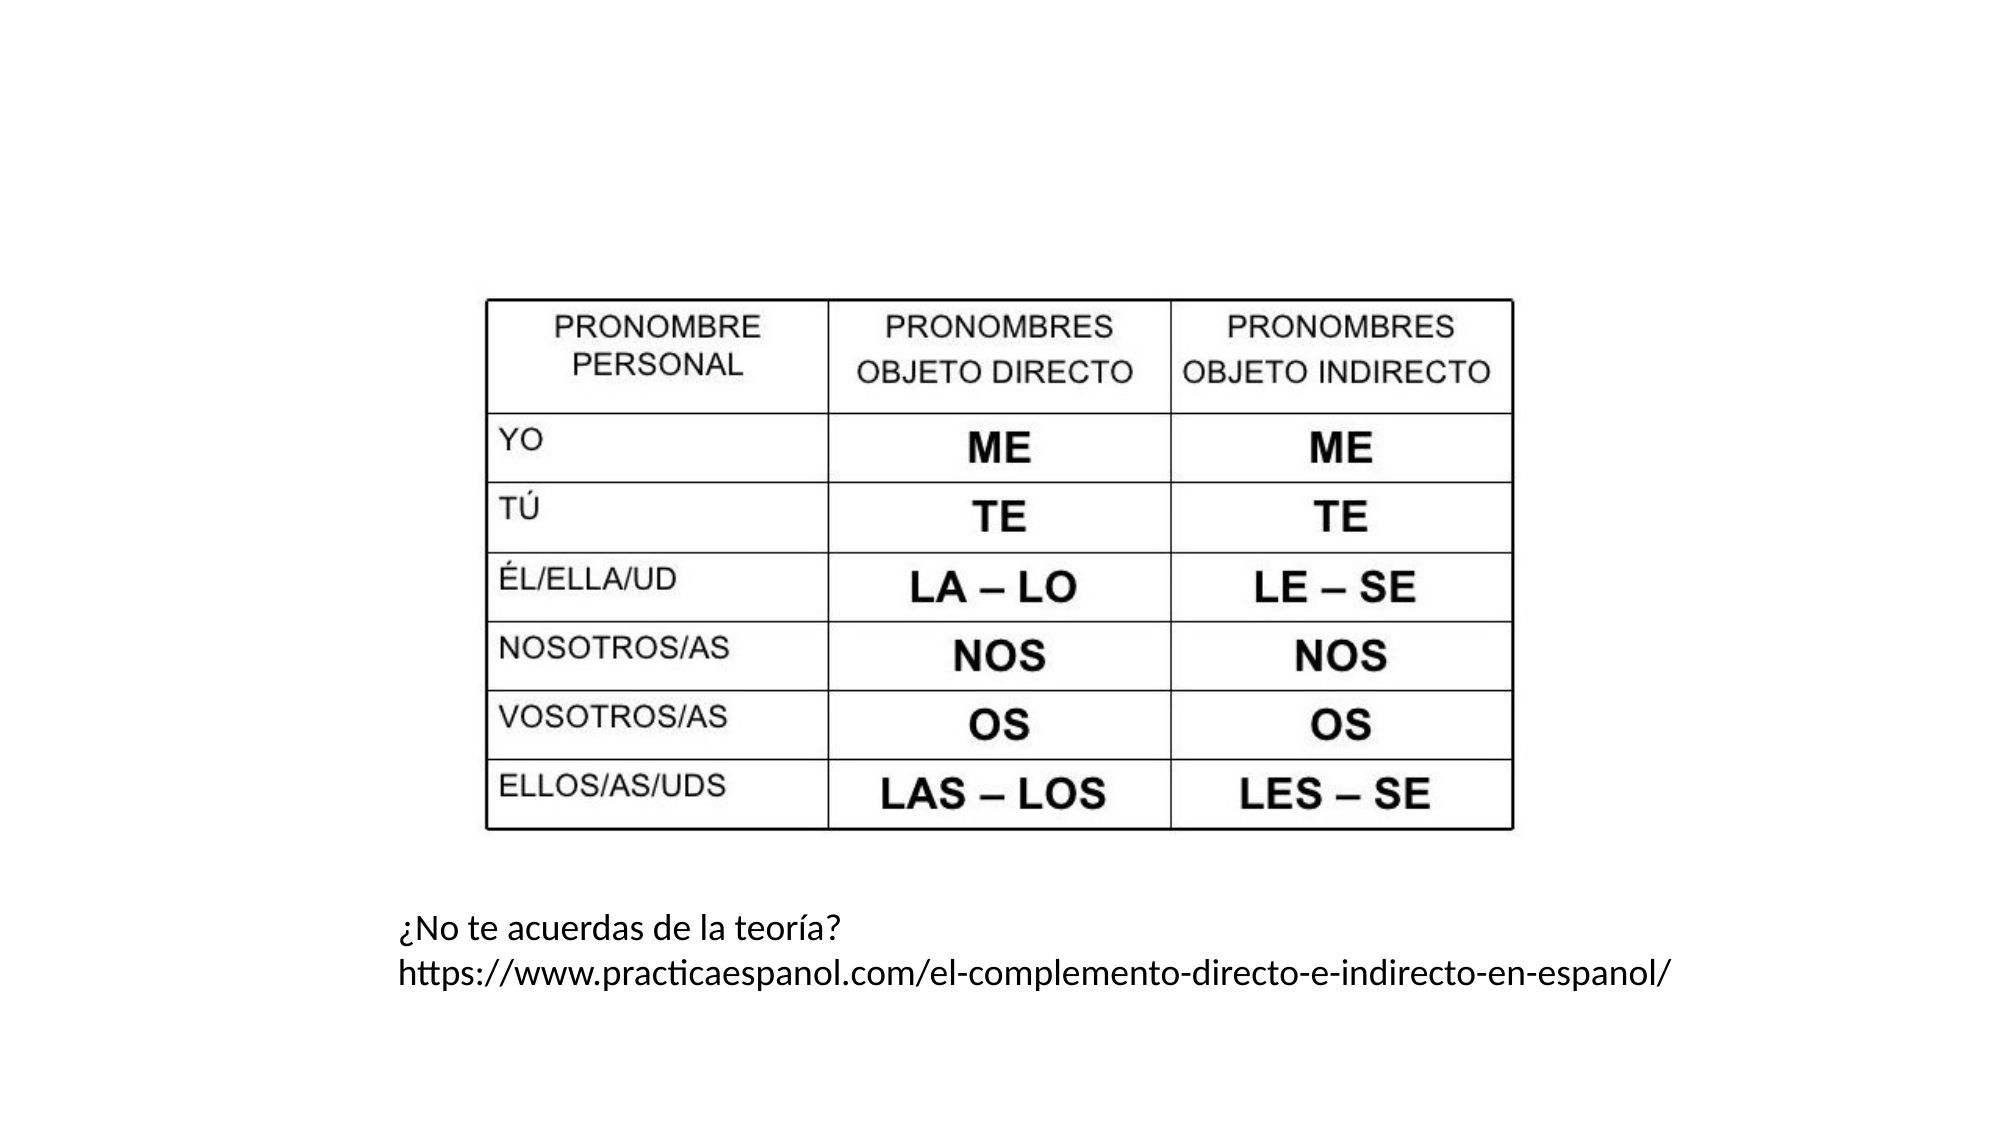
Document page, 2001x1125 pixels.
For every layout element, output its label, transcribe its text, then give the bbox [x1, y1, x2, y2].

picture [465, 283, 1535, 842]
text_box ¿No te acuerdas de la teoría? https://www.practicaespanol.com/el-complemento-directo-e-indirecto-en-espanol/ [382, 895, 1703, 1047]
